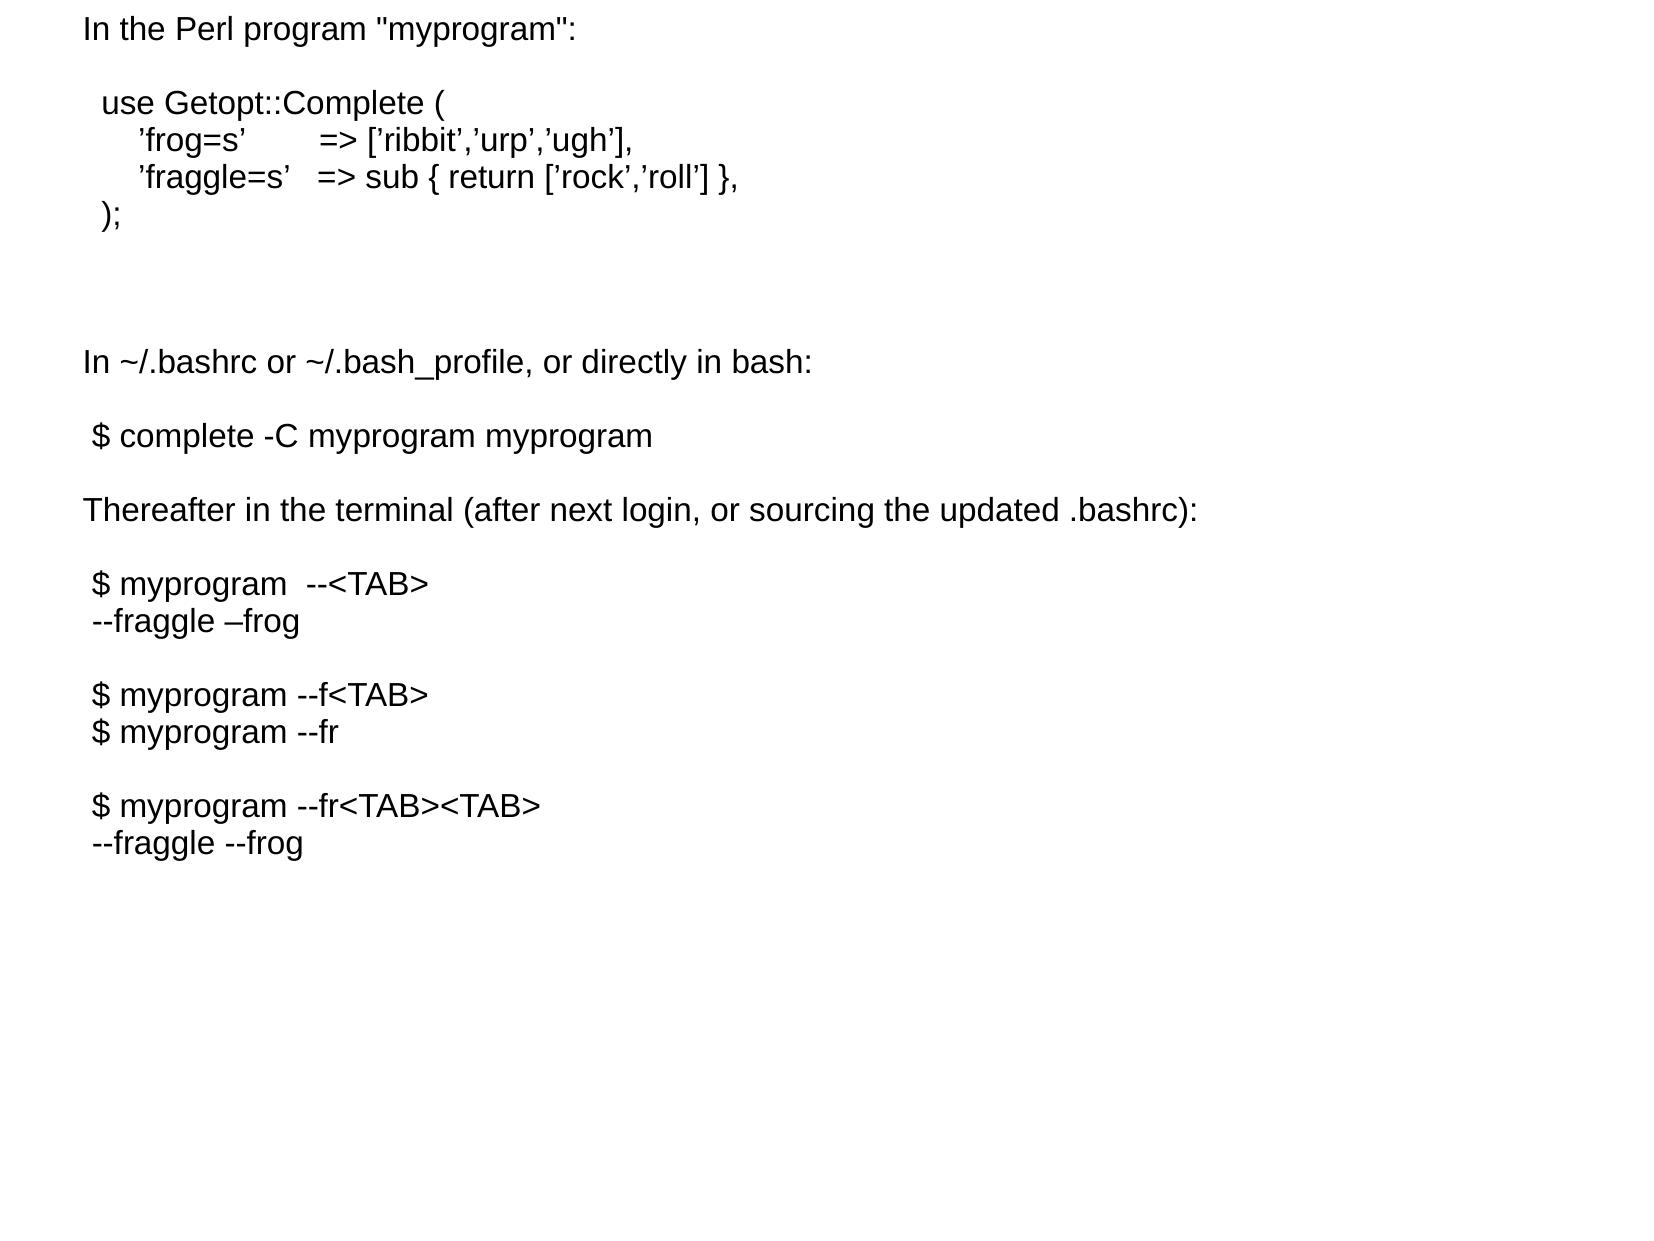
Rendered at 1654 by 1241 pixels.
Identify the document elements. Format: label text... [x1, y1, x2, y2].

subtitle In the Perl program "myprogram": use Getopt::Complete ( ’frog=s’ => [’ribbit’,’urp’,’ugh’], ’fraggle=s’ => sub { return [’rock’,’roll’] }, ); In ~/.bashrc or ~/.bash_profile, or directly in bash: $ complete ‐C myprogram myprogram Thereafter in the terminal (after next login, or sourcing the updated .bashrc): $ myprogram --<TAB> --fraggle –frog $ myprogram ‐‐f<TAB> $ myprogram ‐‐fr $ myprogram ‐‐fr<TAB><TAB> --fraggle --frog [82, 10, 1571, 1070]
